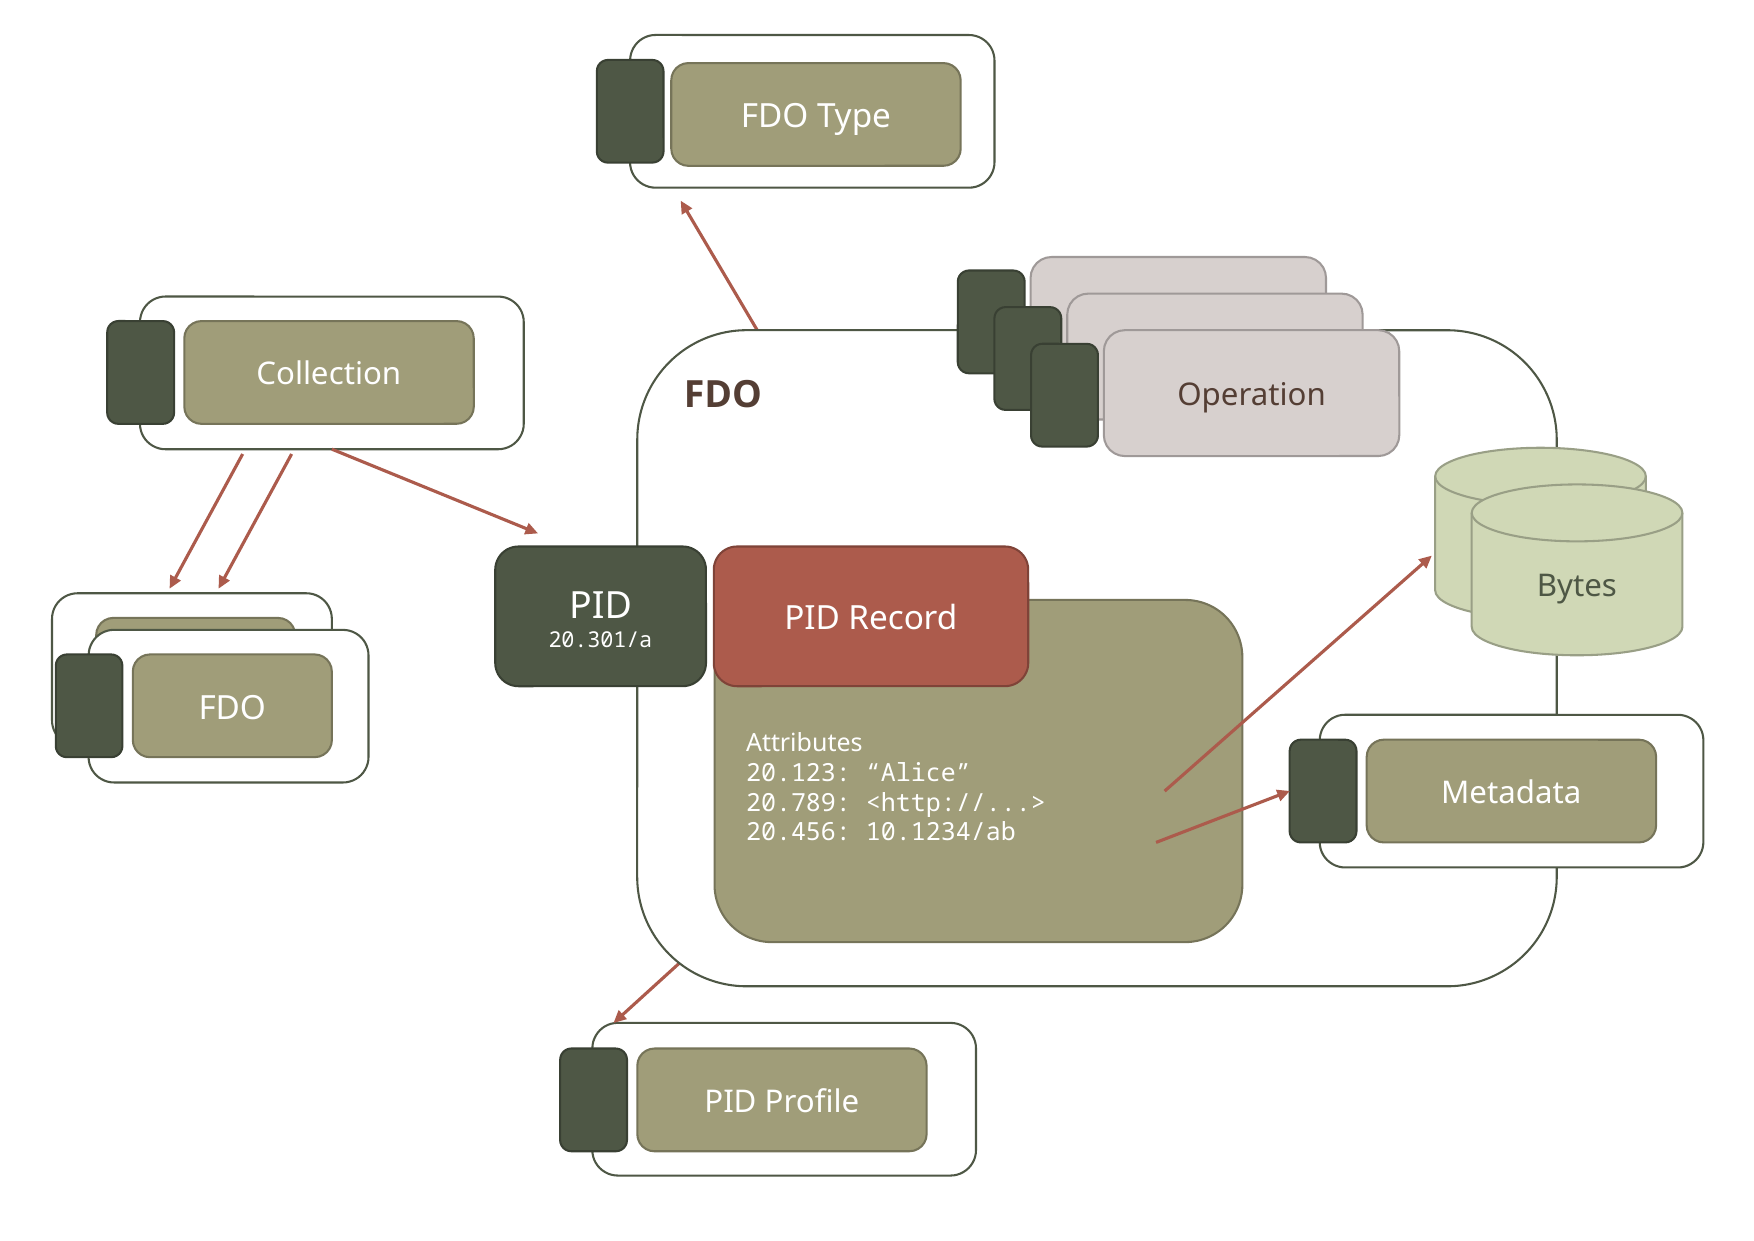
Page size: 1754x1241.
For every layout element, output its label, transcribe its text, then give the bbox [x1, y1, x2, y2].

text_box Operation [1103, 330, 1400, 457]
text_box FDO [96, 617, 294, 636]
text_box FDO Type [671, 63, 961, 166]
text_box PID 20.301/a [495, 546, 707, 687]
text_box Bytes [1471, 484, 1683, 656]
text_box [52, 593, 369, 783]
text_box Metadata [1366, 739, 1657, 843]
text_box [107, 296, 524, 450]
text_box Collection [184, 321, 474, 424]
text_box Operation [1030, 257, 1327, 343]
text_box Bytes [1435, 447, 1646, 612]
text_box [560, 1022, 977, 1176]
text_box Attributes 20.123: “Alice” 20.789: <http://...> 20.456: 10.1234/ab [714, 599, 1243, 943]
text_box PID Profile [637, 1048, 927, 1152]
text_box PID Record [713, 546, 1029, 687]
text_box [1289, 714, 1704, 868]
text_box FDO [132, 654, 332, 758]
text_box FDO [637, 330, 1557, 987]
text_box Operation [1067, 293, 1363, 420]
text_box [596, 34, 995, 188]
text_box [957, 270, 1098, 447]
